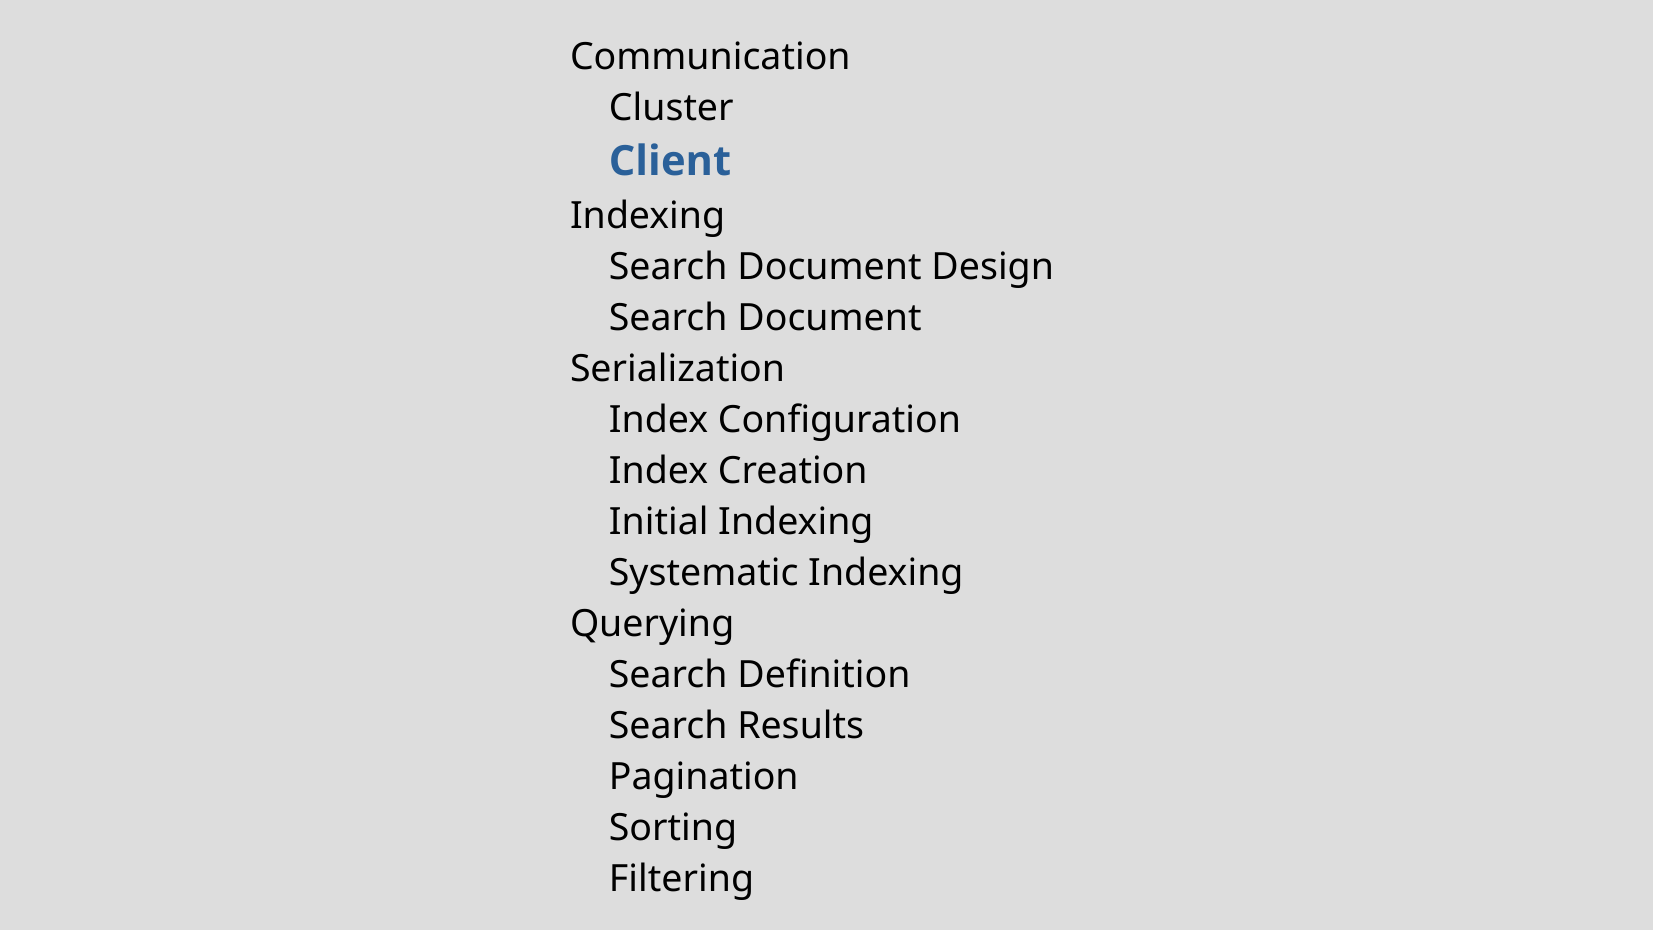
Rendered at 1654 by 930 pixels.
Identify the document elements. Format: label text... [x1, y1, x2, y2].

subtitle Communication Cluster Client Indexing Search Document Design Search Document Serialization Index Configuration Index Creation Initial Indexing Systematic Indexing Querying Search Definition Search Results Pagination Sorting Filtering [570, 29, 1081, 902]
